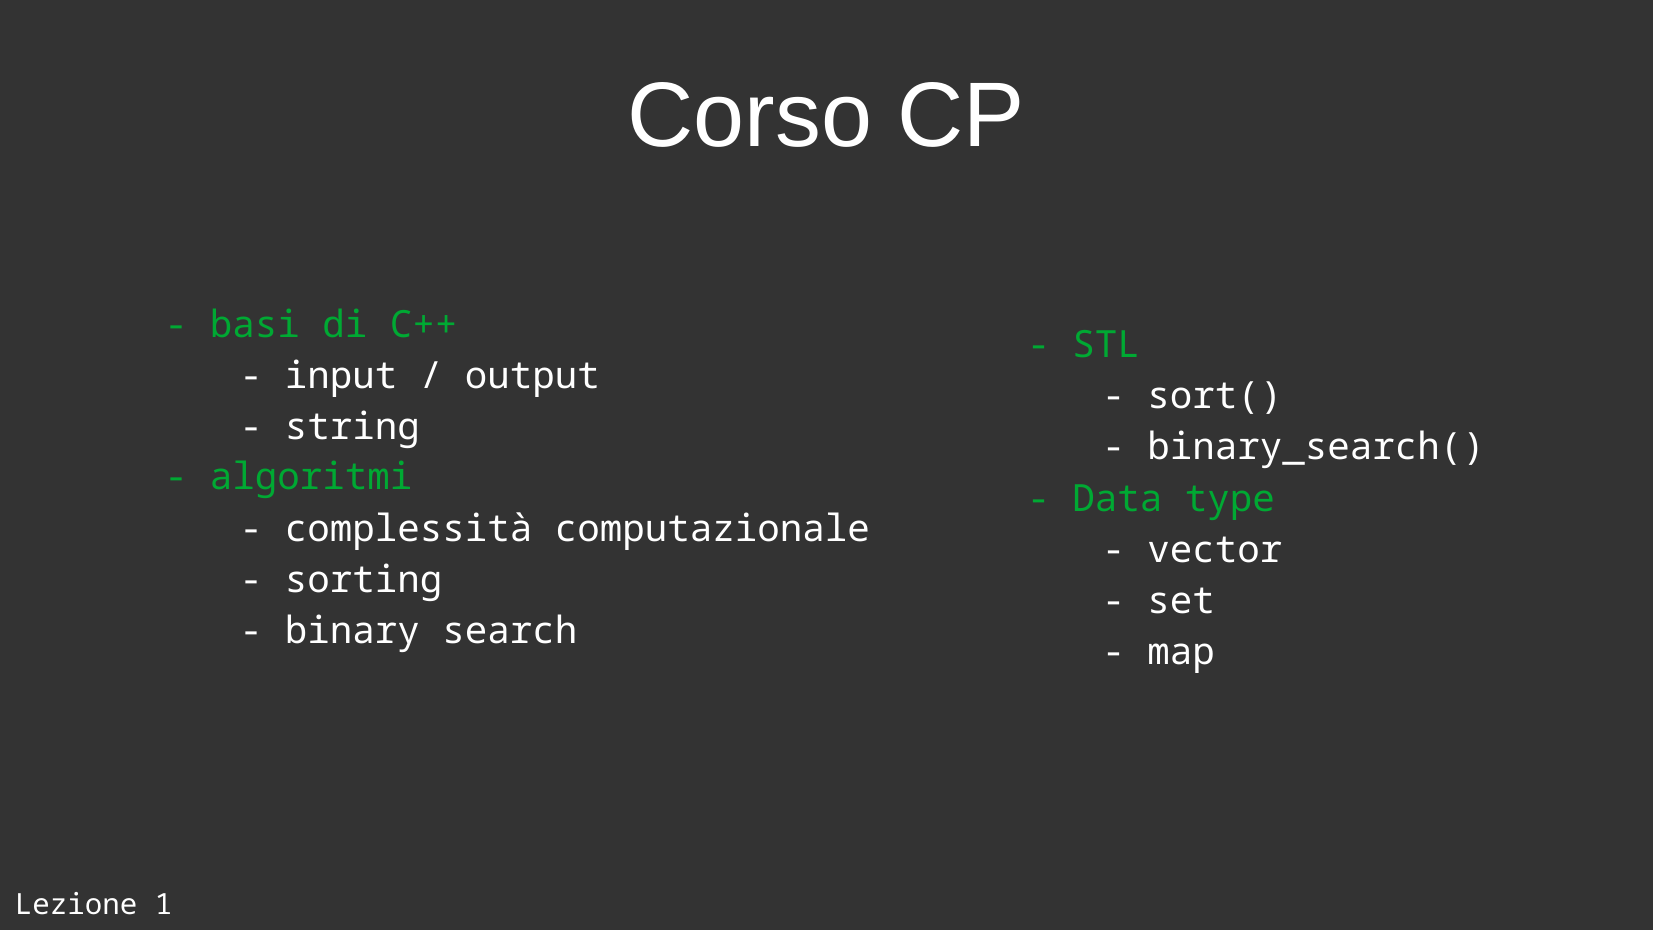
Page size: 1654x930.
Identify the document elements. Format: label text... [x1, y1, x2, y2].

text_box - basi di C++ - input / output - string - algoritmi - complessità computazionale - sorting - binary search [150, 289, 885, 713]
title Corso CP [82, 37, 1571, 193]
text_box - STL - sort() - binary_search() - Data type - vector - set - map [1012, 310, 1500, 683]
text_box Lezione 1 [0, 875, 188, 930]
